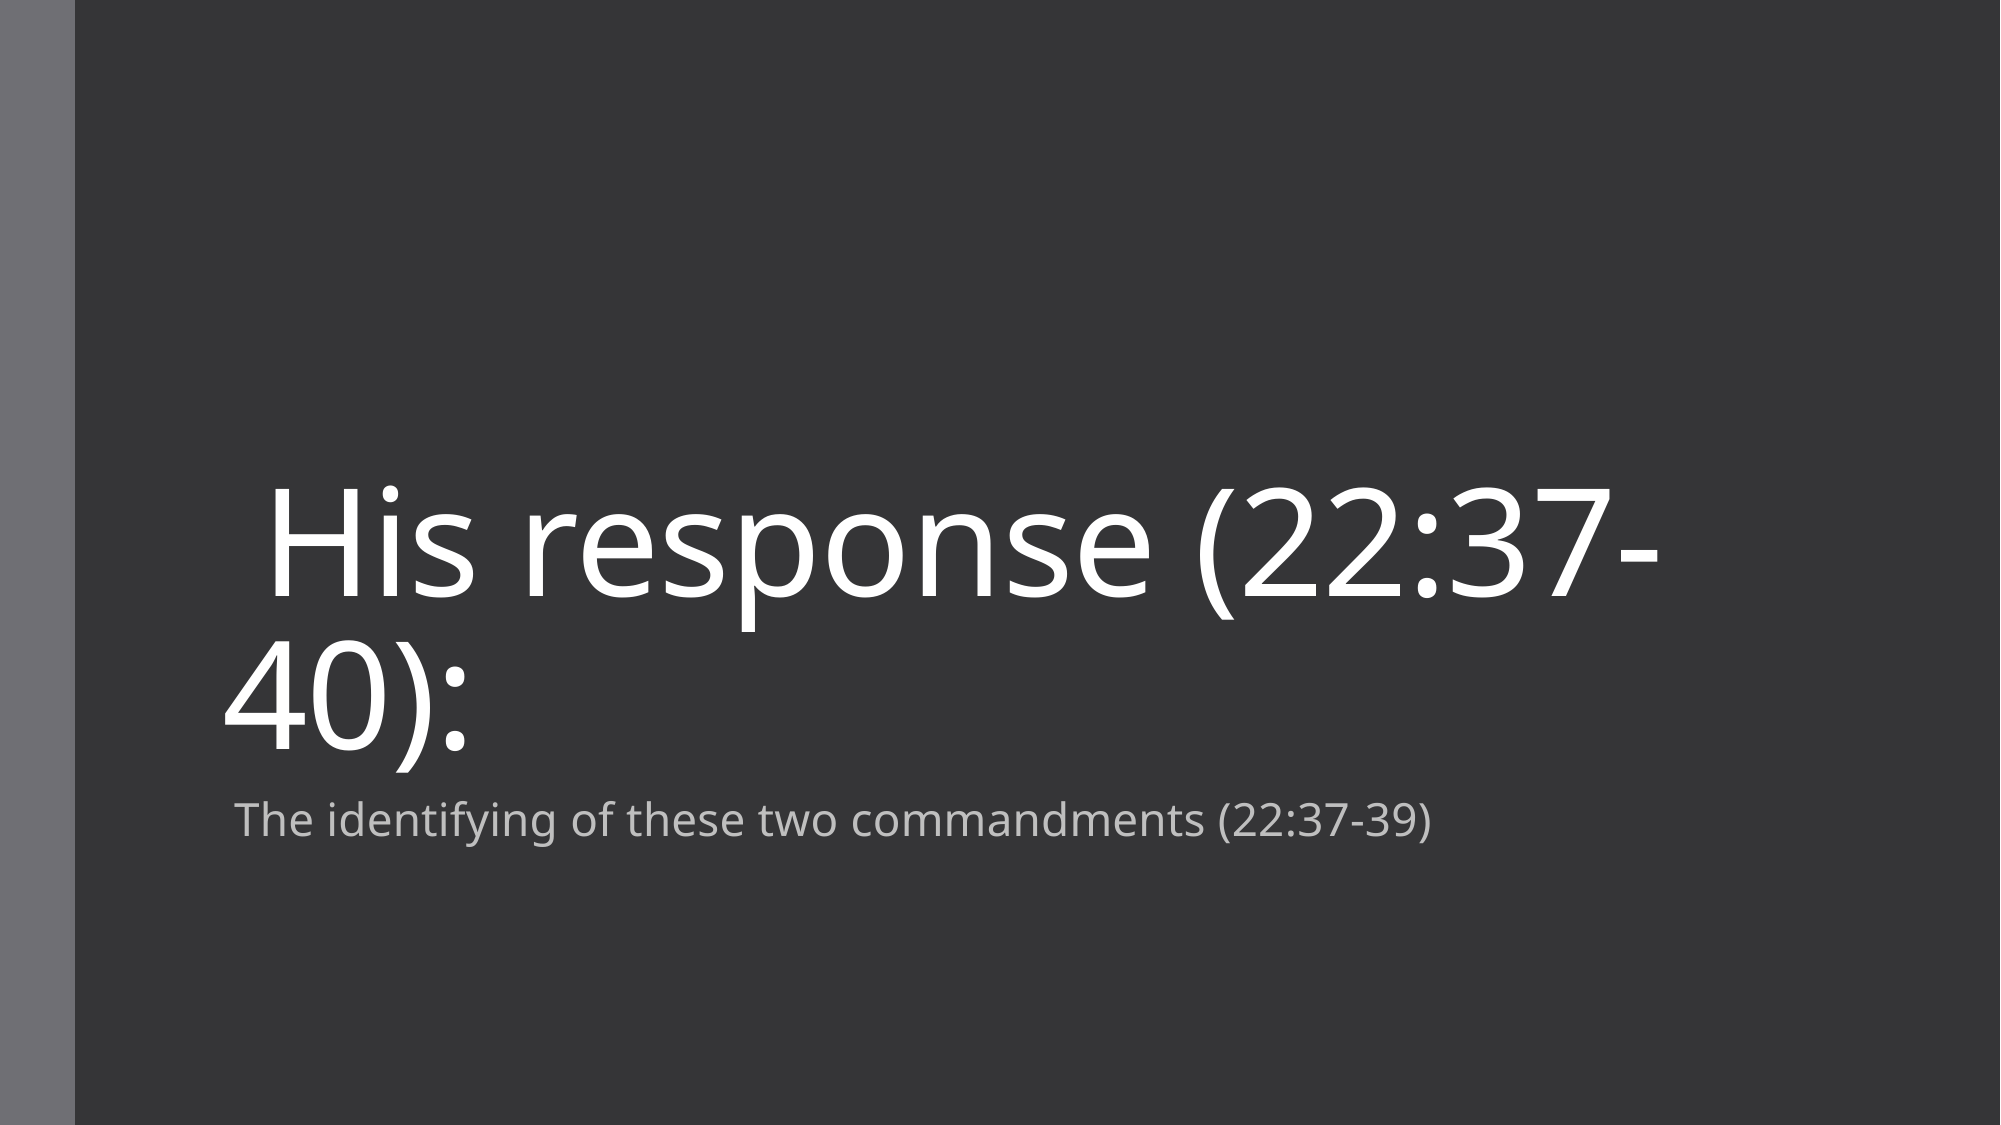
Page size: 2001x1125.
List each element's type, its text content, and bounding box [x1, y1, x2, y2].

title His response (22:37-40): [206, 124, 1752, 787]
subtitle The identifying of these two commandments (22:37-39) [206, 787, 1752, 1066]
